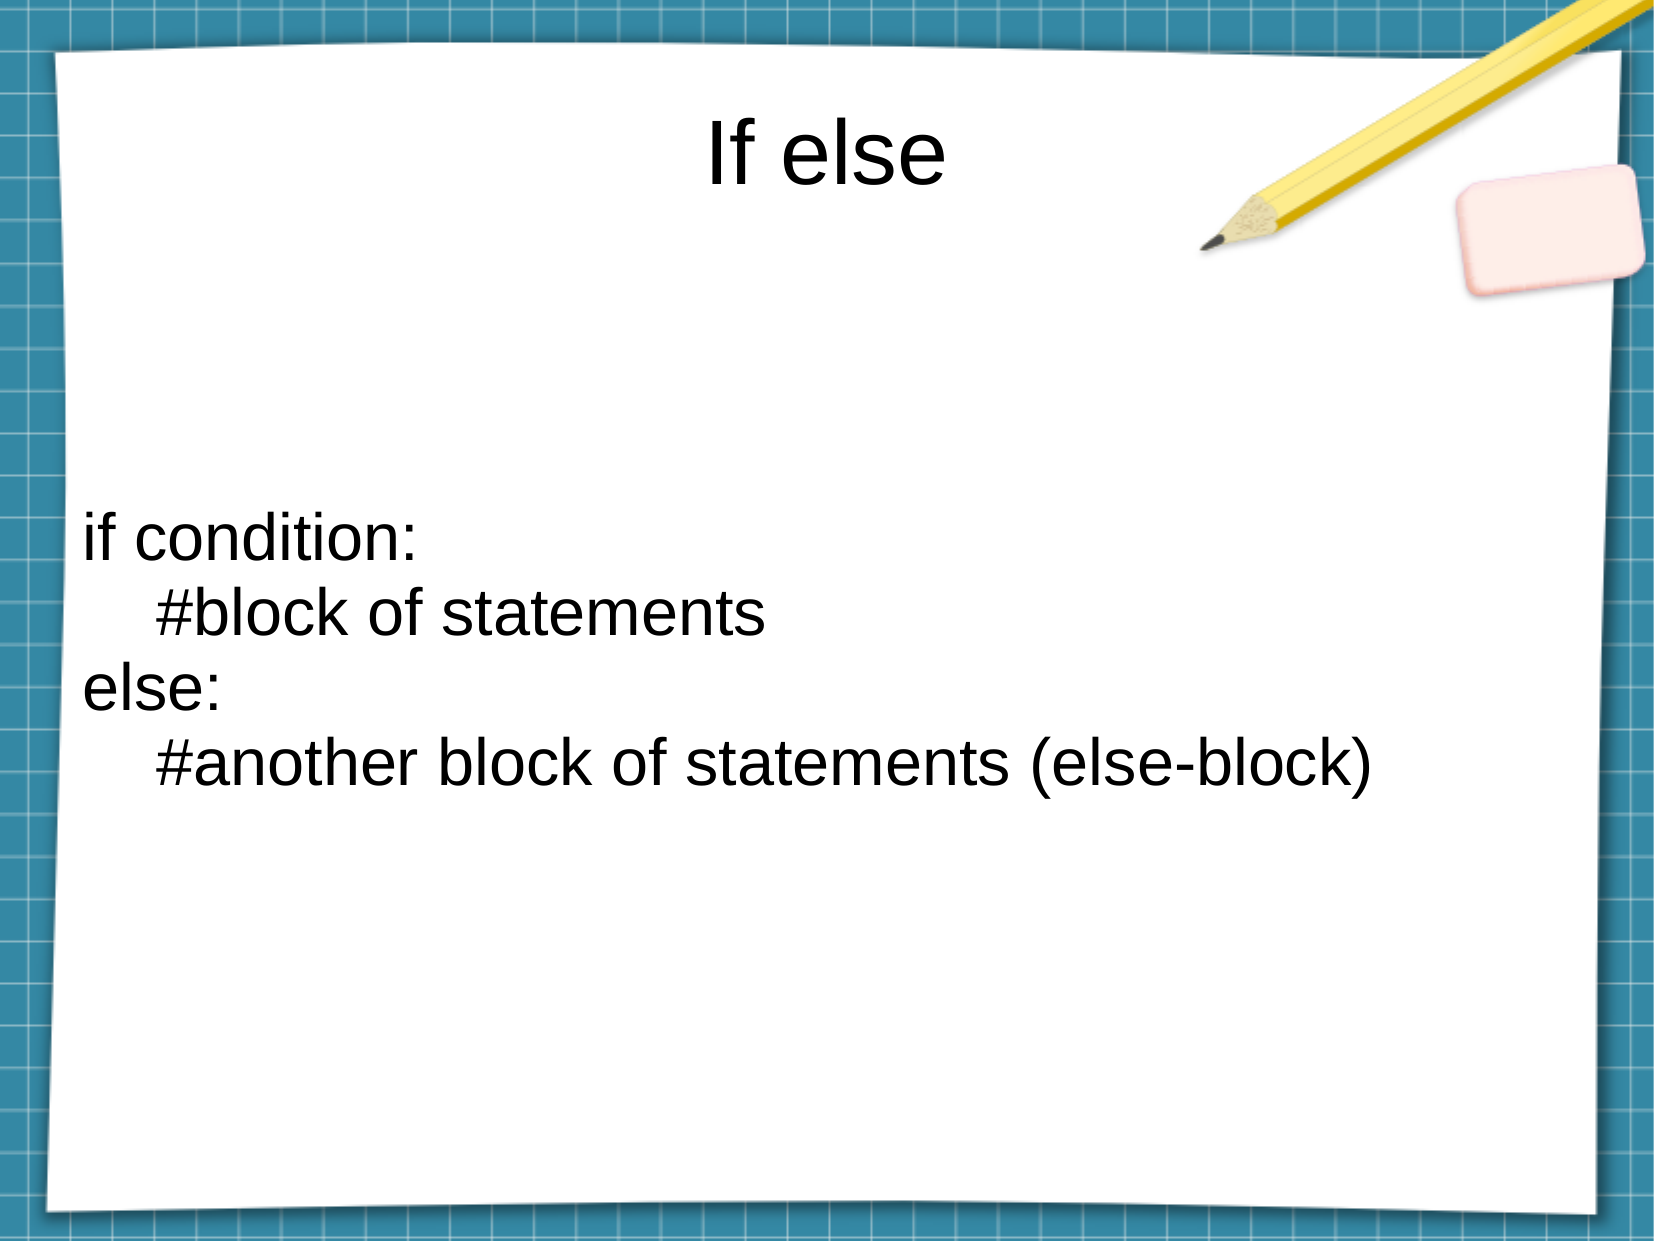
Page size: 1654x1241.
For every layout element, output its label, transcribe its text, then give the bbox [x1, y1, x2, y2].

picture [0, 0, 1654, 1241]
subtitle if condition: #block of statements else: #another block of statements (else-block) [82, 290, 1571, 1010]
title If else [82, 49, 1571, 257]
